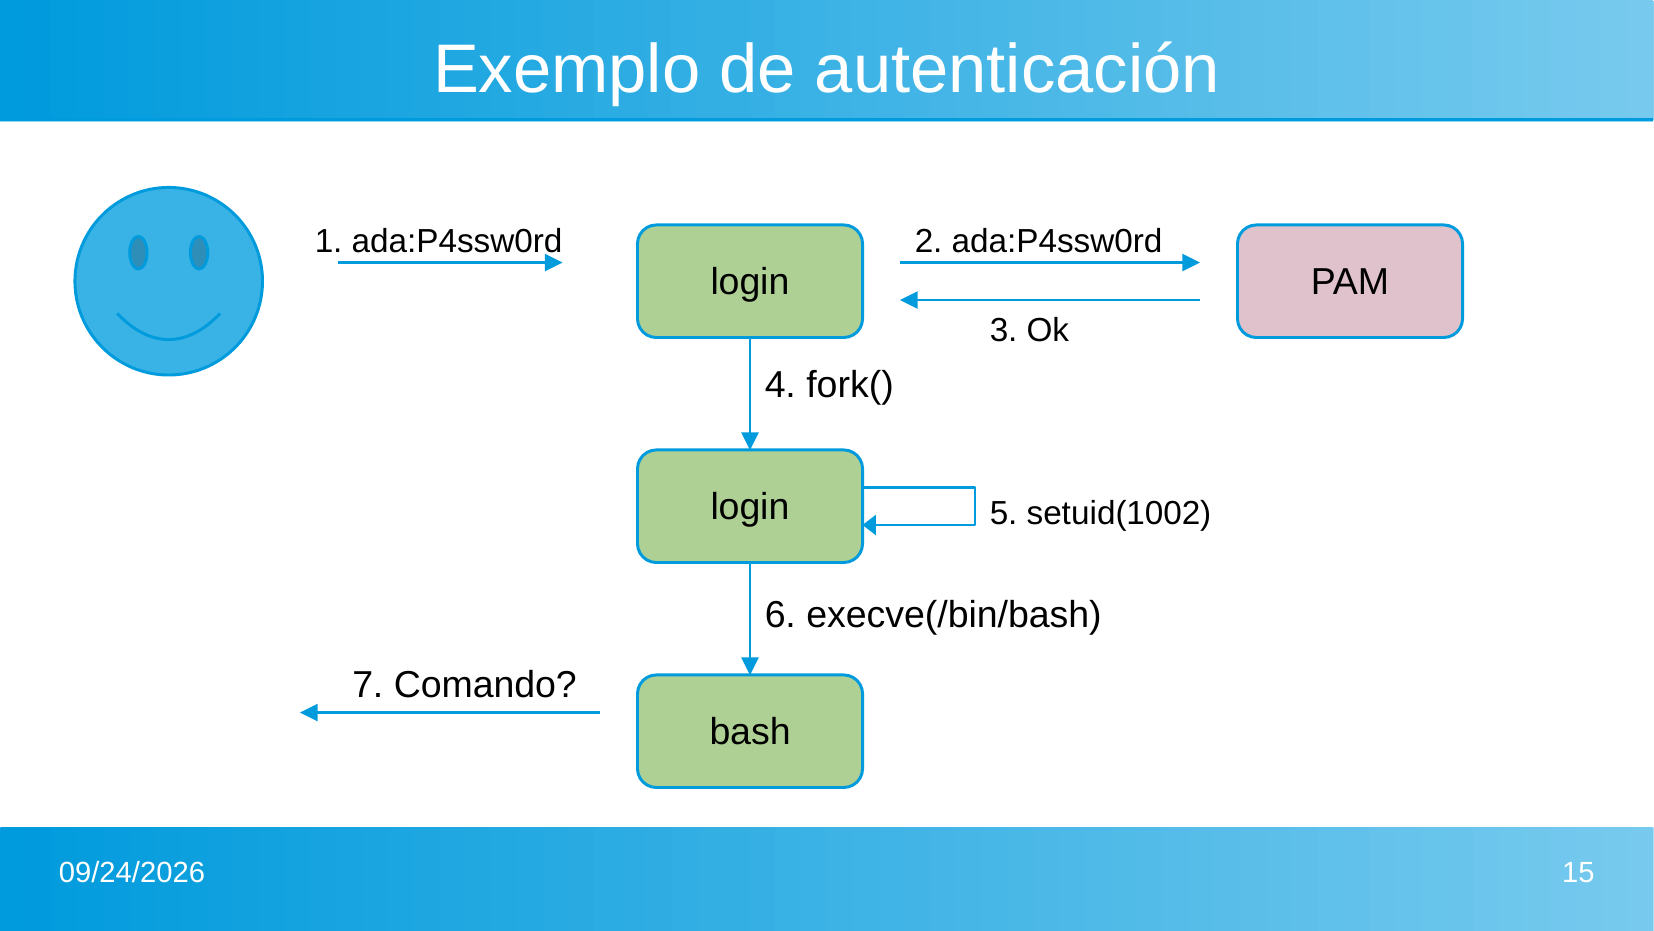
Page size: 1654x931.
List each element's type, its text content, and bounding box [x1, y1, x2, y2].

text_box 5. setuid(1002) [975, 487, 1238, 540]
text_box 3. Ok [975, 303, 1163, 356]
text_box 7. Comando? [337, 655, 638, 755]
text_box PAM [1237, 224, 1463, 338]
text_box 4. fork() [750, 355, 938, 455]
text_box bash [637, 674, 863, 788]
text_box 1. ada:P4ssw0rd [300, 214, 601, 304]
text_box 2. ada:P4ssw0rd [900, 214, 1201, 300]
title Exemplo de autenticación [59, 29, 1595, 108]
text_box login [637, 224, 863, 338]
text_box [74, 187, 263, 376]
text_box 6. execve(/bin/bash) [750, 585, 1126, 685]
text_box login [637, 449, 863, 563]
